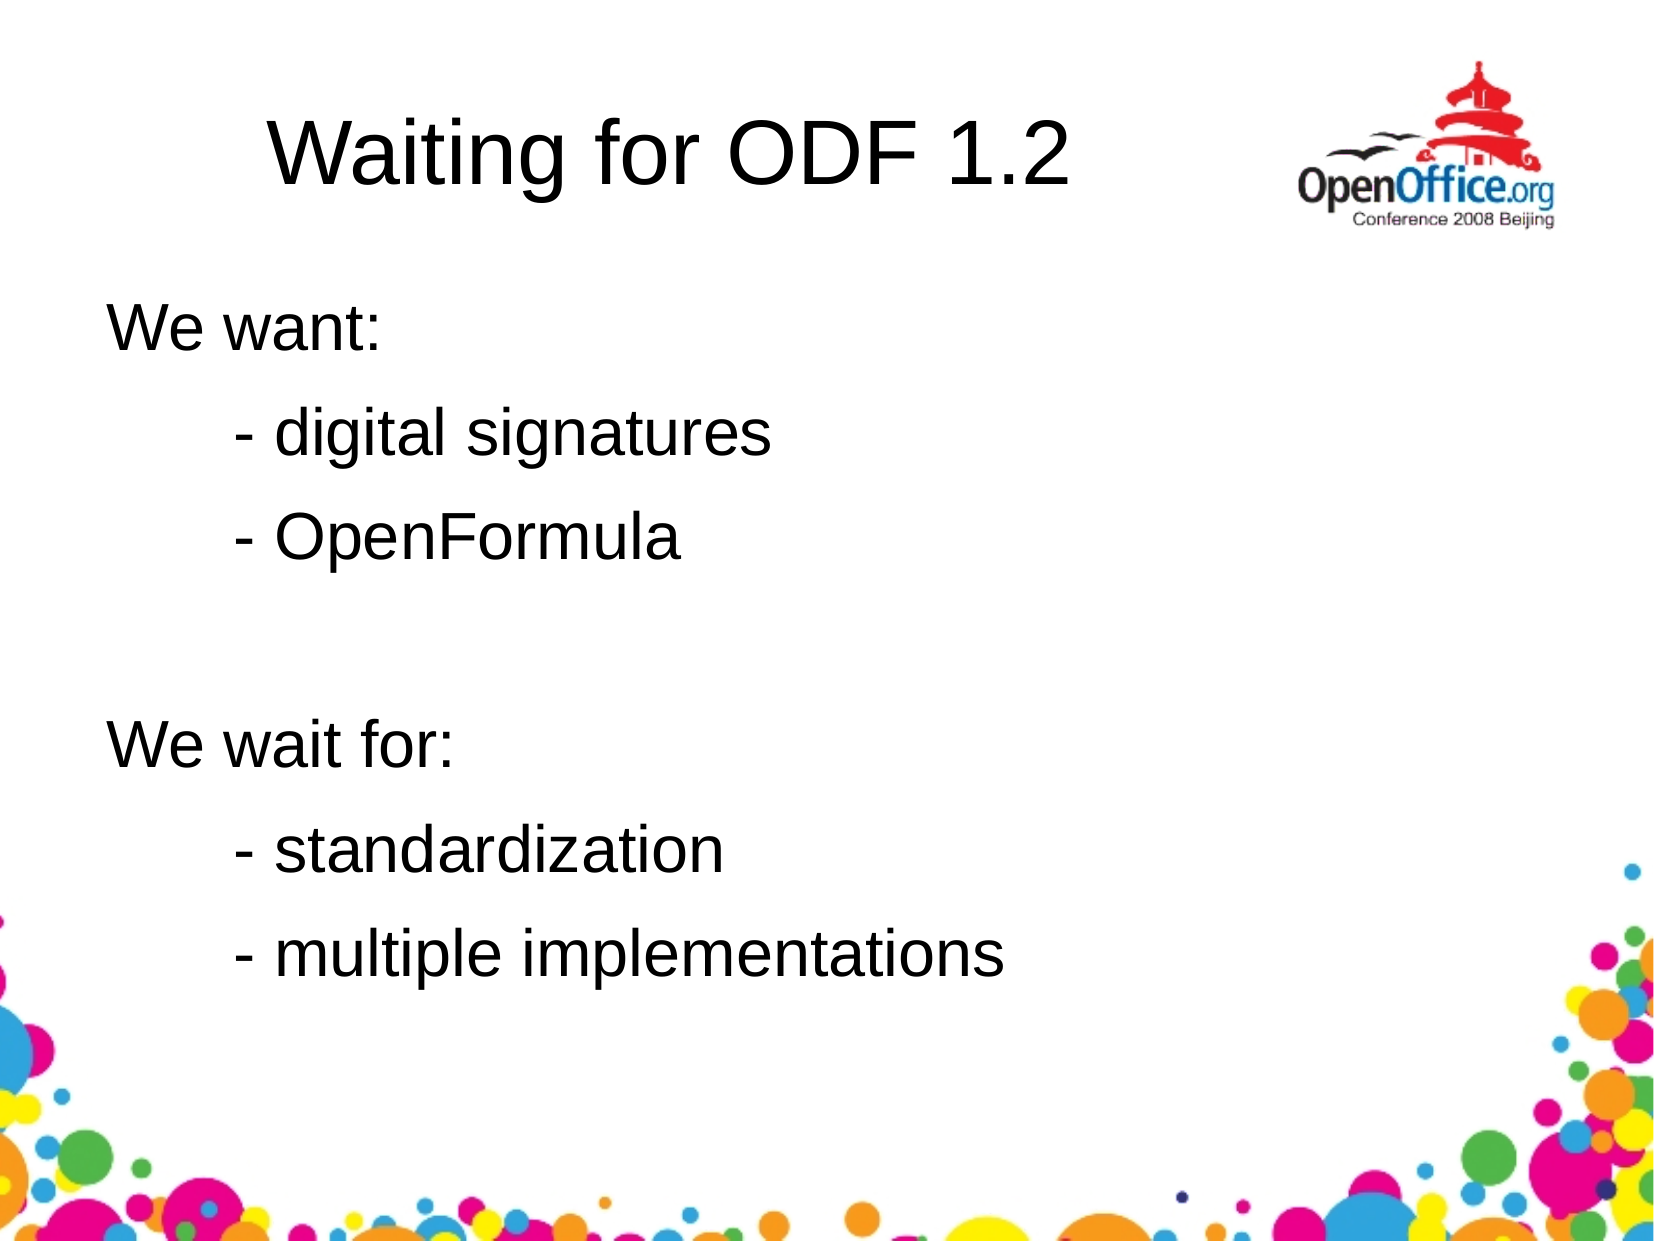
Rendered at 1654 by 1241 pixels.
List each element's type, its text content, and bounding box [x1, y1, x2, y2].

picture [1285, 51, 1569, 250]
picture [0, 810, 1654, 1241]
title Waiting for ODF 1.2 [82, 49, 1258, 257]
list We want: - digital signatures - OpenFormula We wait for: - standardization - multiple implementations [88, 290, 1577, 1200]
